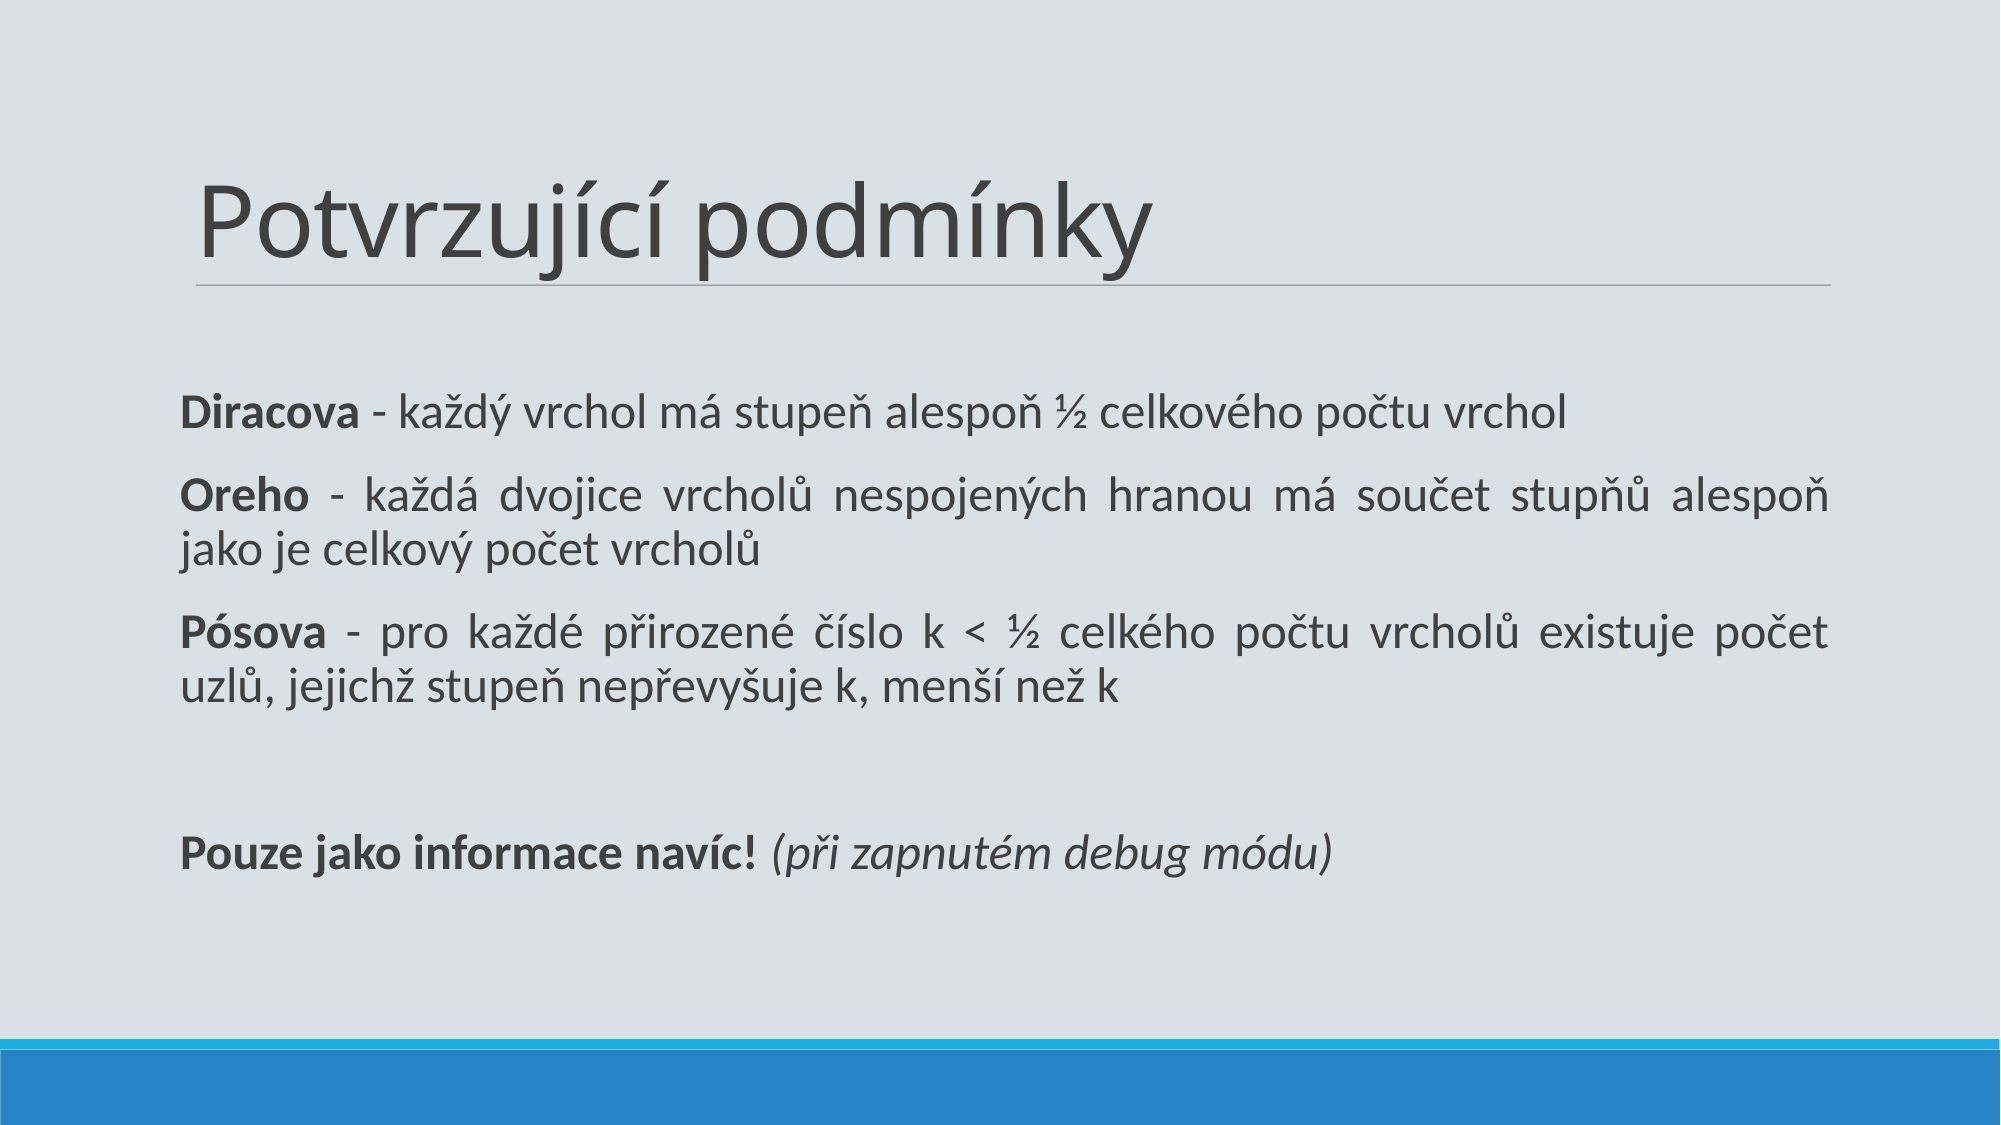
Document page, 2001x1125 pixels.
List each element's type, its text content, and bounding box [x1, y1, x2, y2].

list Diracova - každý vrchol má stupeň alespoň ½ celkového počtu vrchol Oreho - každá dvojice vrcholů nespojených hranou má součet stupňů alespoň jako je celkový počet vrcholů Pósova - pro každé přirozené číslo k < ½ celkého počtu vrcholů existuje počet uzlů, jejichž stupeň nepřevyšuje k, menší než k Pouze jako informace navíc! (při zapnutém debug módu) [180, 302, 1830, 963]
title Potvrzující podmínky [180, 47, 1830, 285]
